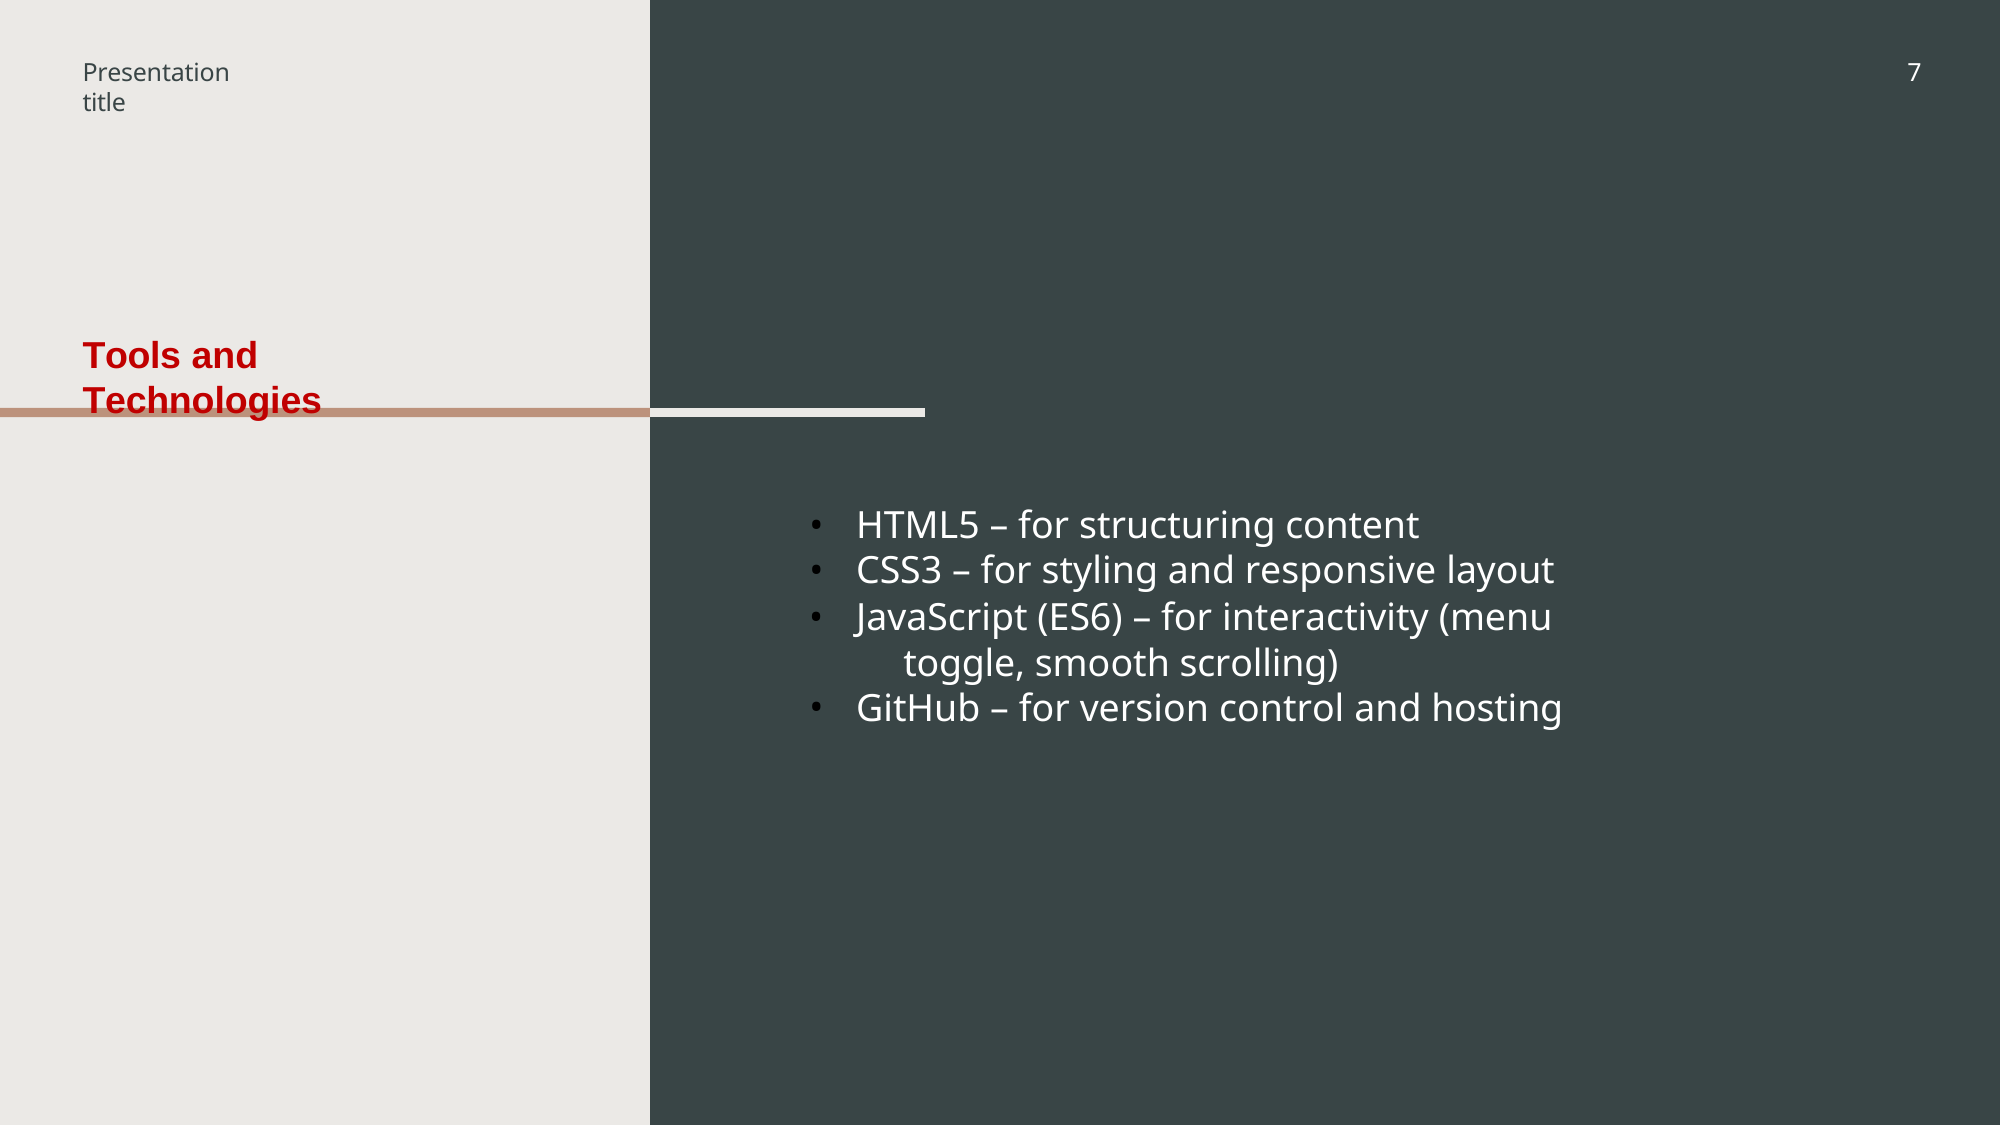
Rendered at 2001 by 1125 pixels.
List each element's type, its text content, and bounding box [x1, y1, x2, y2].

text_box [0, 0, 2000, 1125]
text_box Presentation title [80, 54, 267, 89]
text_box 7 [1905, 54, 1924, 89]
text_box HTML5 – for structuring content CSS3 – for styling and responsive layout JavaScript (ES6) – for interactivity (menu toggle, smooth scrolling) GitHub – for version control and hosting [805, 499, 1656, 732]
text_box Tools and Technologies [80, 328, 509, 378]
